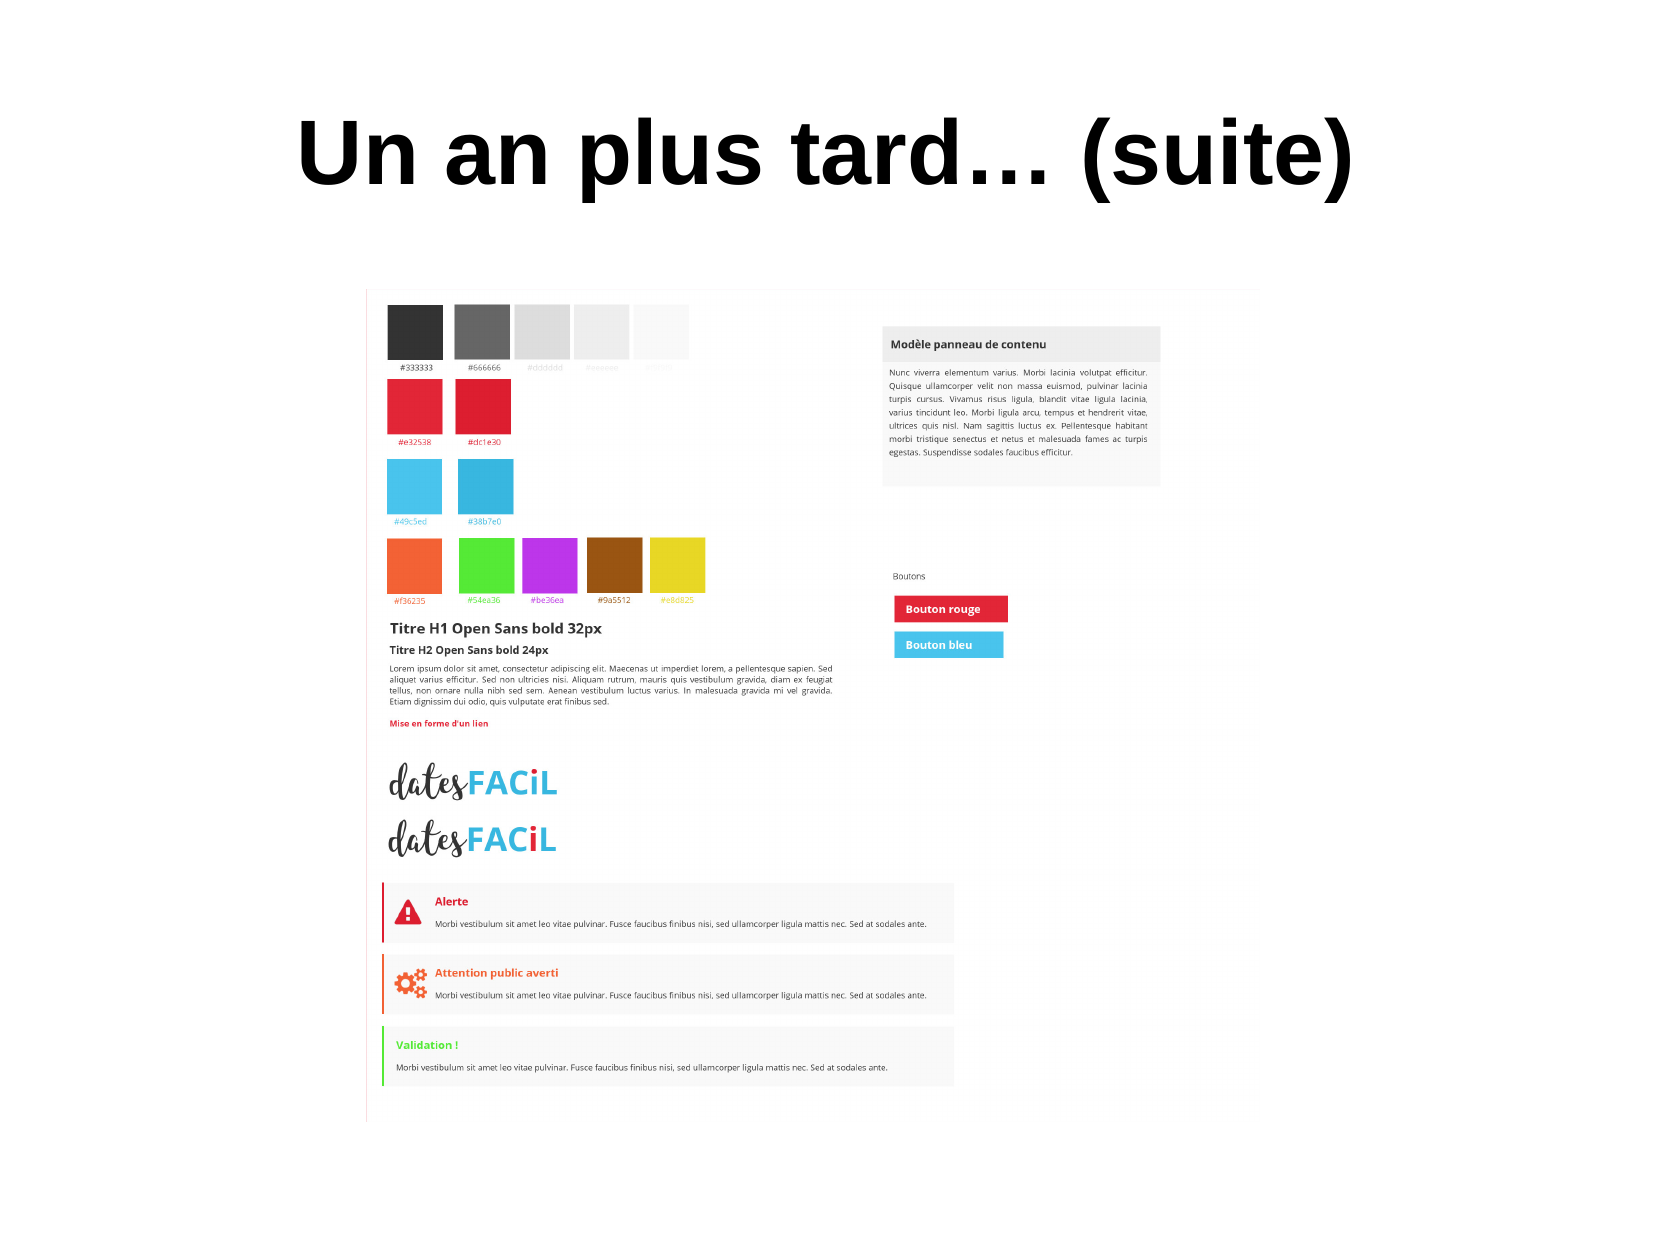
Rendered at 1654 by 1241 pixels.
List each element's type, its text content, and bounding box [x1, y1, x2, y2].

title Un an plus tard… (suite) [82, 49, 1571, 257]
picture [366, 289, 1260, 1123]
